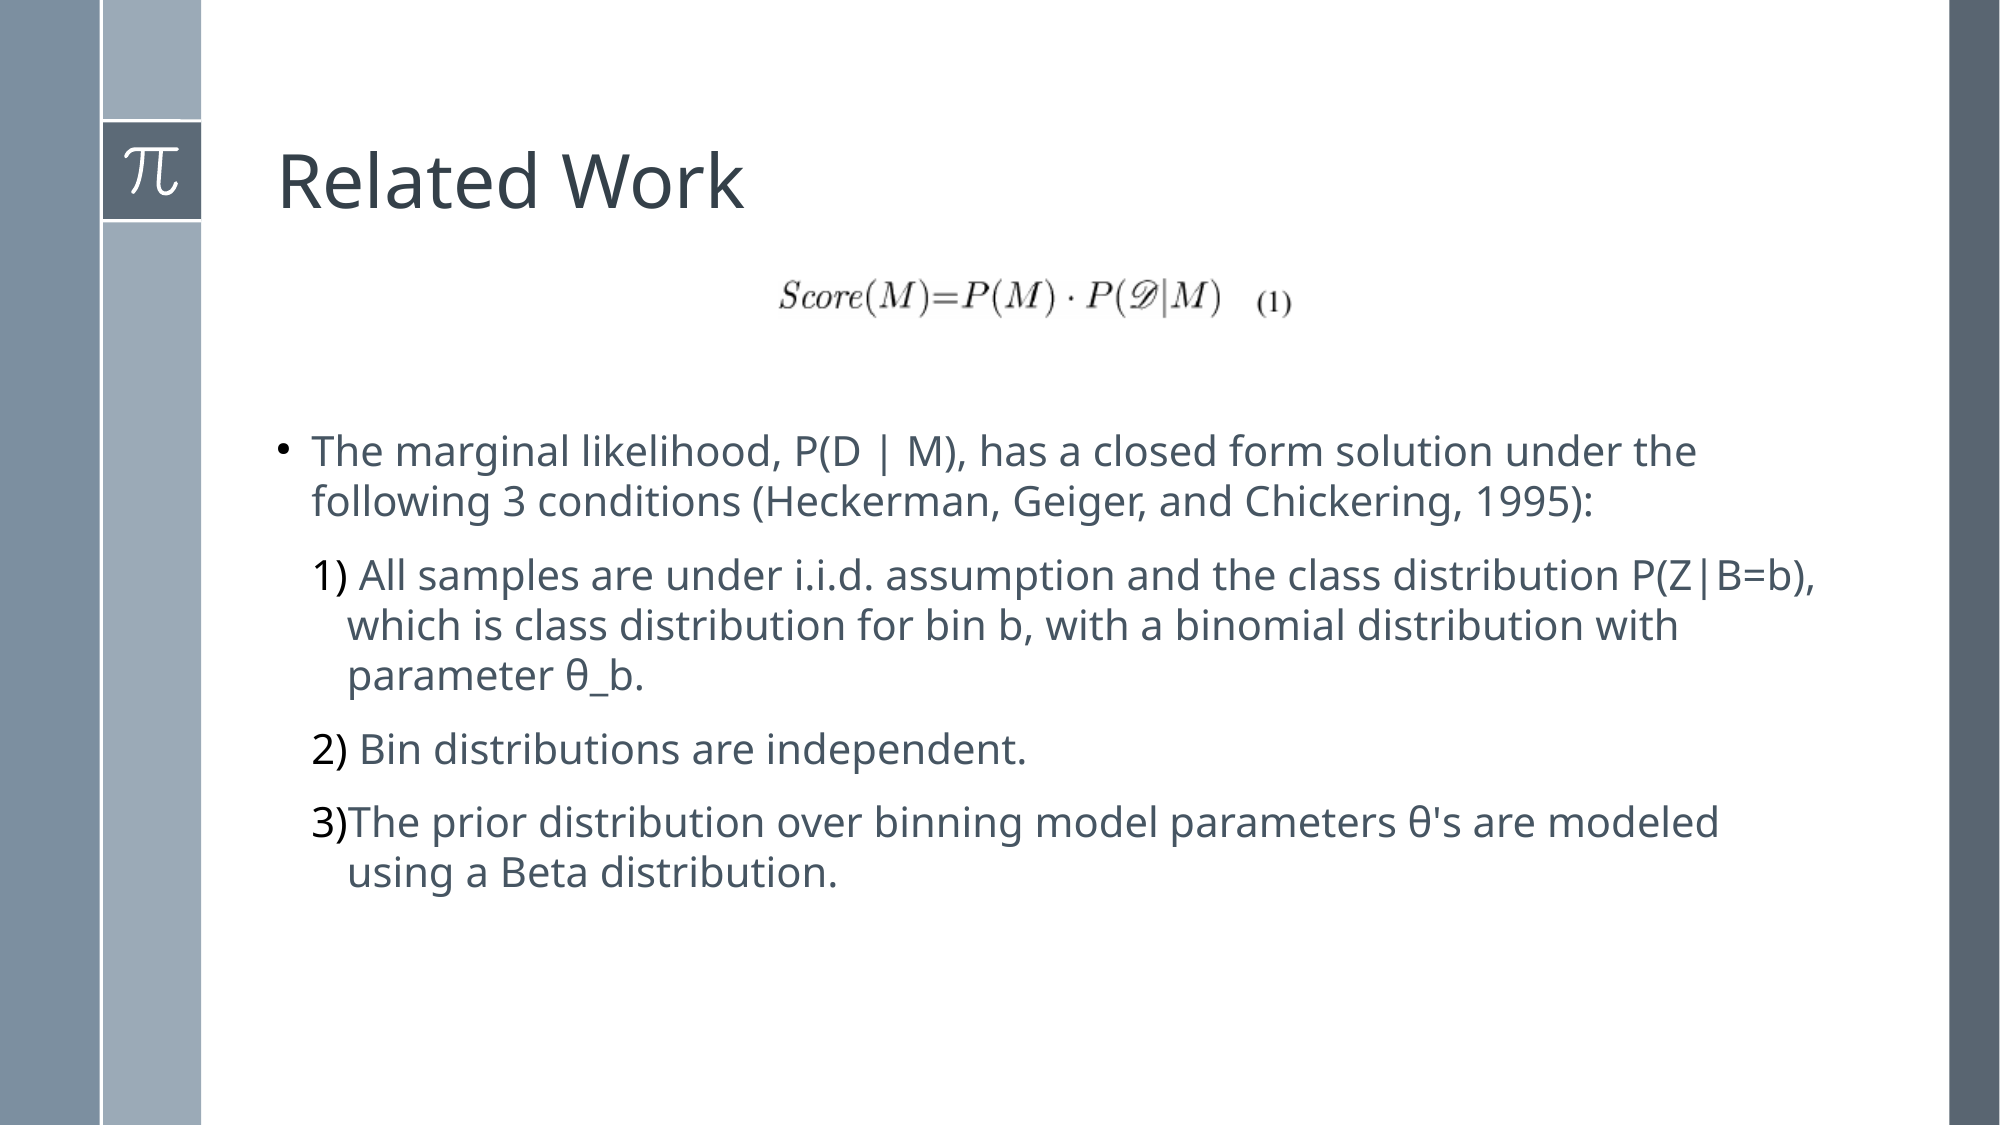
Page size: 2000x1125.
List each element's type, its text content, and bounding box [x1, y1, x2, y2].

text_box The marginal likelihood, P(D | M), has a closed form solution under the following 3 conditions (Heckerman, Geiger, and Chickering, 1995): All samples are under i.i.d. assumption and the class distribution P(Z|B=b), which is class distribution for bin b, with a binomial distribution with parameter θ_b. Bin distributions are independent. The prior distribution over binning model parameters θ's are modeled using a Beta distribution. [261, 262, 1845, 1013]
text_box Related Work [261, 29, 1867, 233]
picture [762, 255, 1306, 346]
